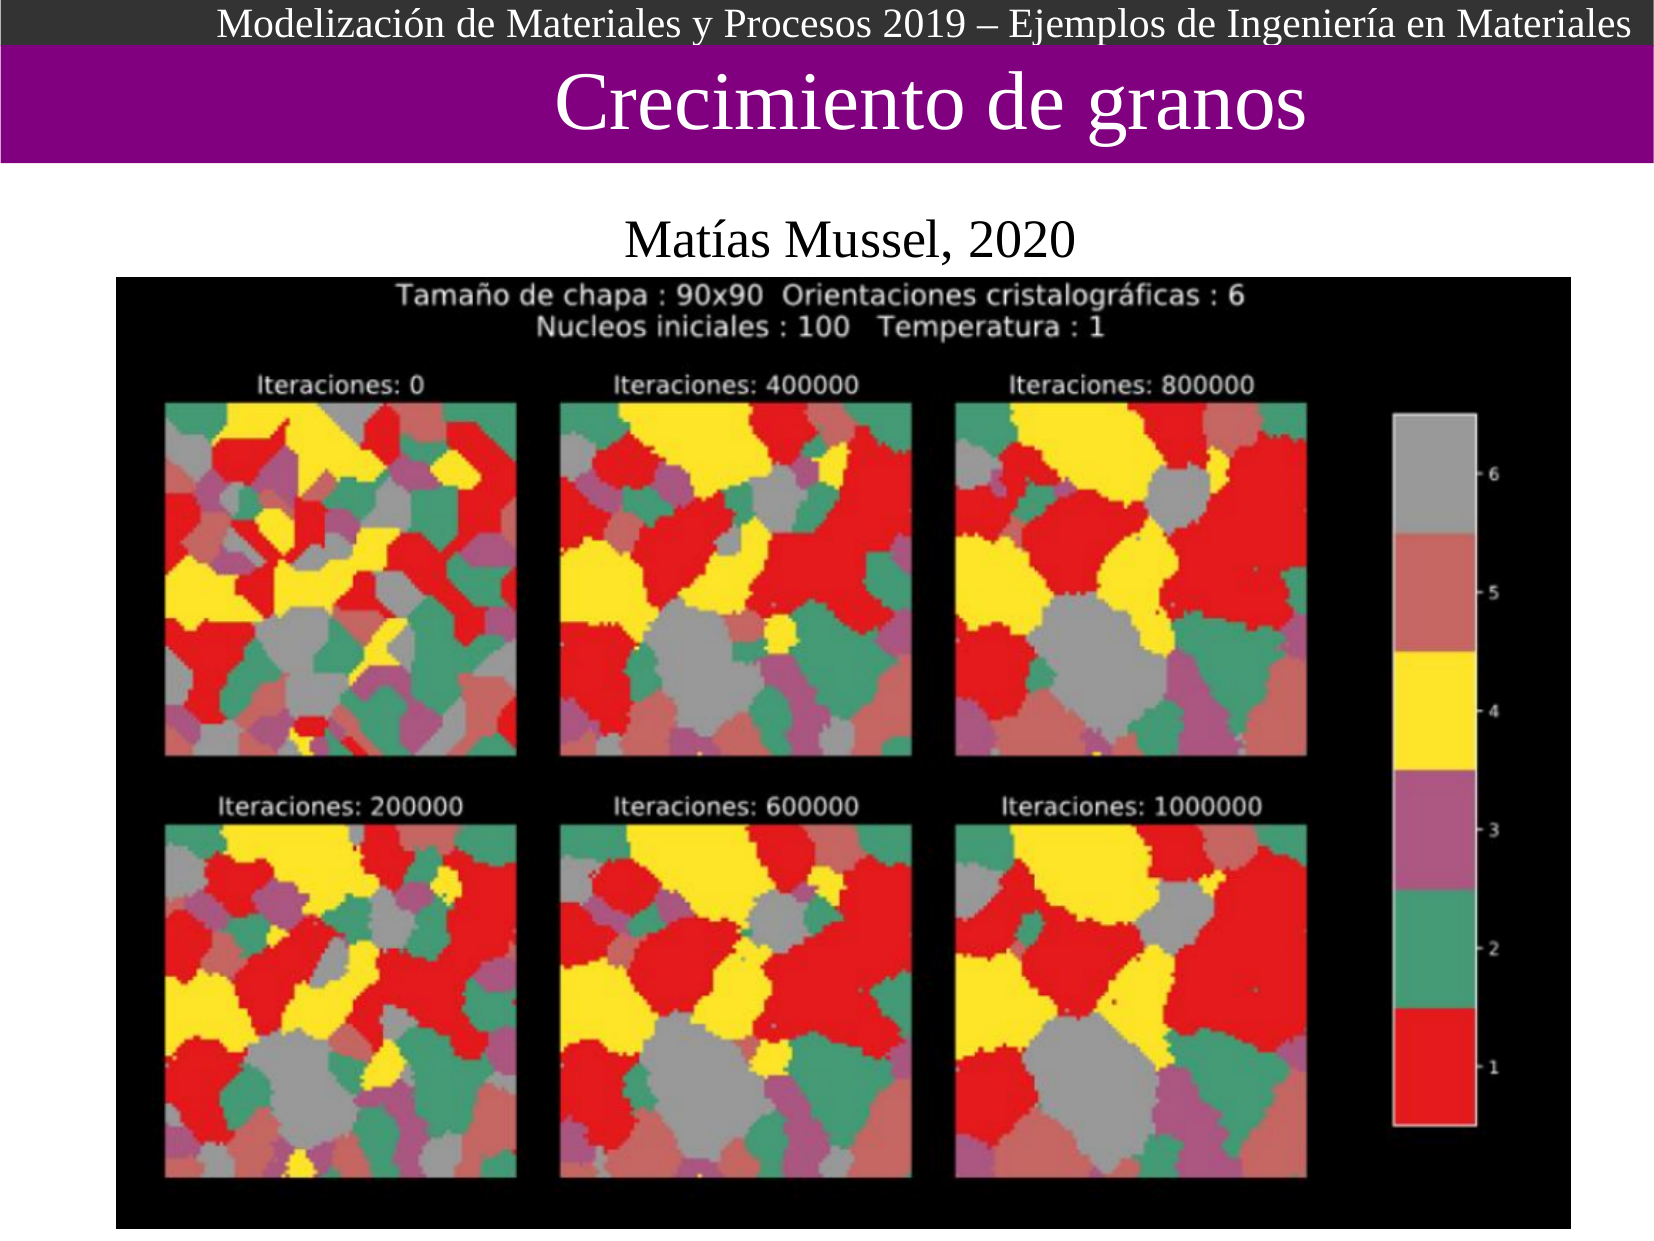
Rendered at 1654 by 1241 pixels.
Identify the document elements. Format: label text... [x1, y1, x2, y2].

text_box Matías Mussel, 2020 [609, 201, 1172, 277]
text_box Crecimiento de granos [230, 47, 1634, 162]
picture [116, 277, 1571, 1229]
